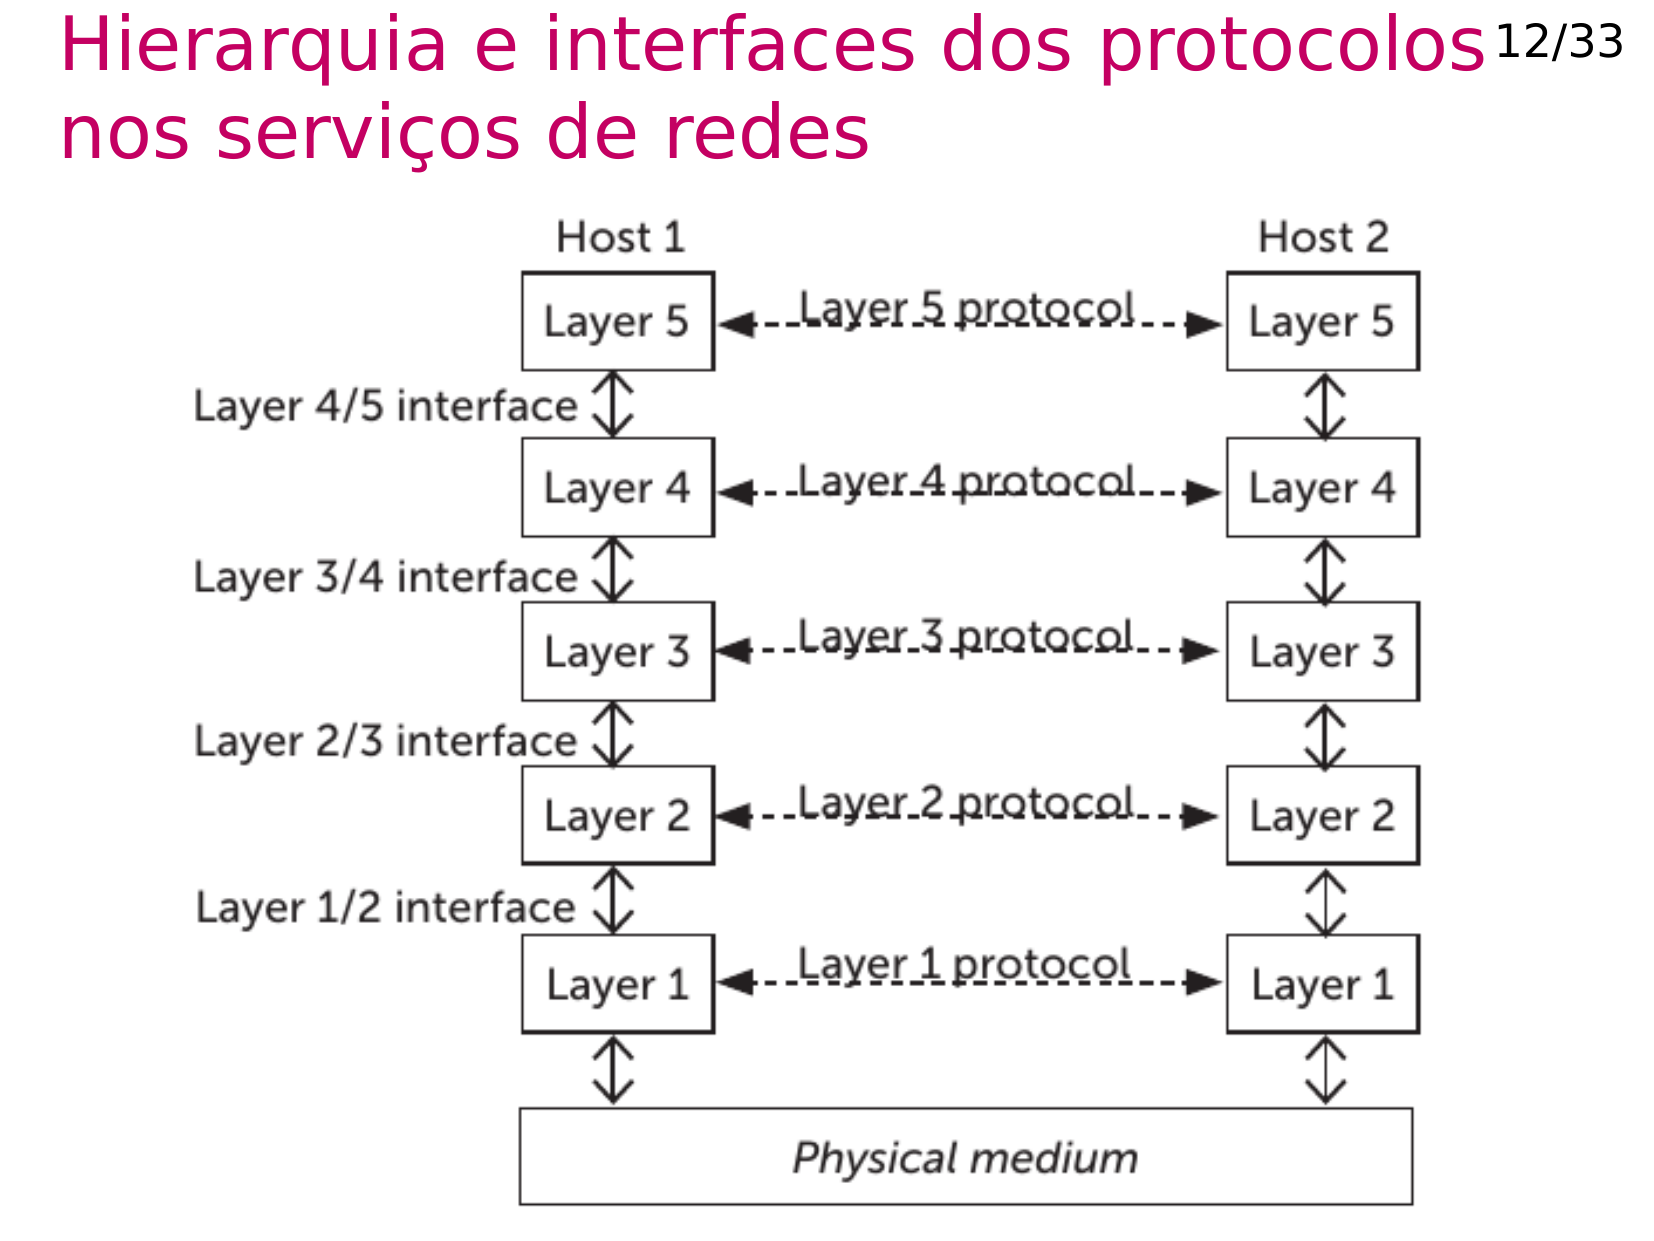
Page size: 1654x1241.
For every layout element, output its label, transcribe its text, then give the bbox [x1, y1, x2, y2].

title Hierarquia e interfaces dos protocolos nos serviços de redes [59, 1, 1625, 176]
picture [187, 208, 1440, 1211]
